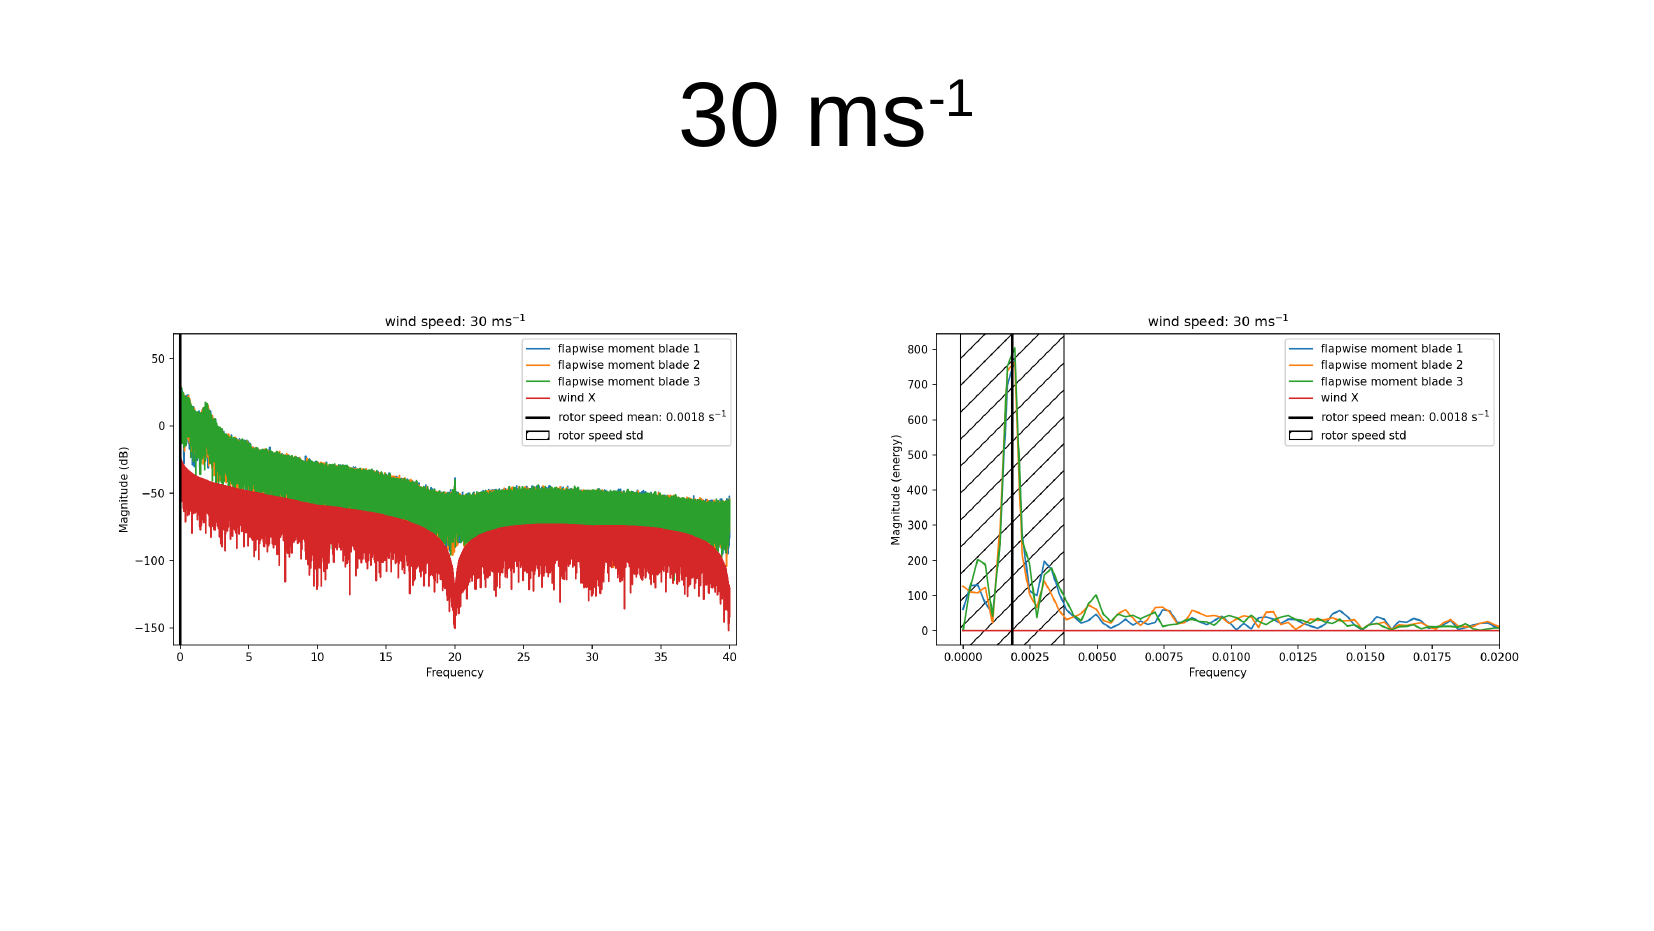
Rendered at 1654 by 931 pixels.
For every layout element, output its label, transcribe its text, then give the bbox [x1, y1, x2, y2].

title 30 ms-1 [82, 37, 1571, 193]
picture [82, 285, 809, 689]
picture [845, 285, 1572, 689]
